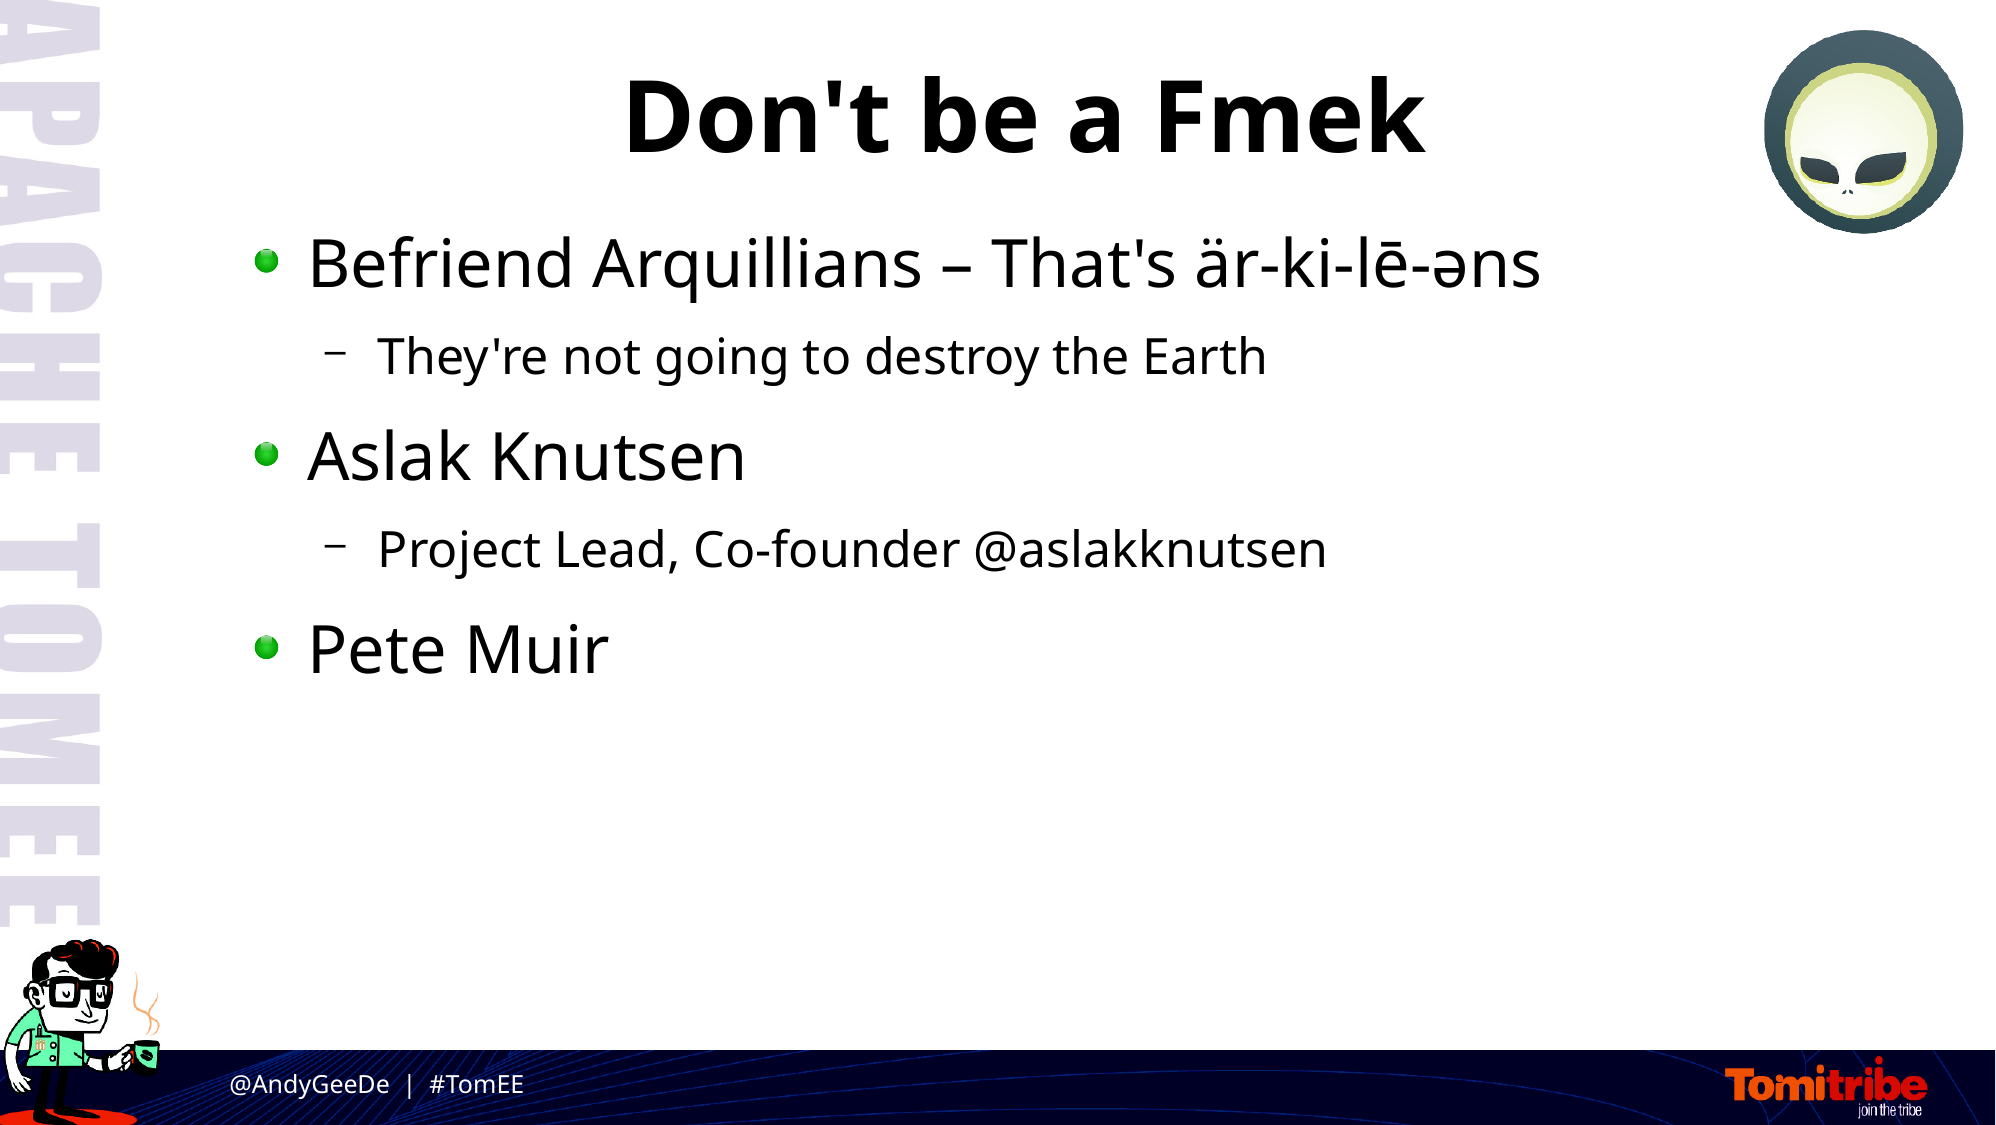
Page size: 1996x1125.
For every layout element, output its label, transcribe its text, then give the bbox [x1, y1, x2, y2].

text_box @AndyGeeDe | #TomEE [214, 1060, 879, 1106]
list Befriend Arquillians – That's är-ki-lē-əns They're not going to destroy the Earth Aslak Knutsen Project Lead, Co-founder @aslakknutsen Pete Muir [236, 220, 1855, 954]
picture [0, 0, 1996, 1125]
title Don't be a Fmek [153, 45, 1742, 189]
